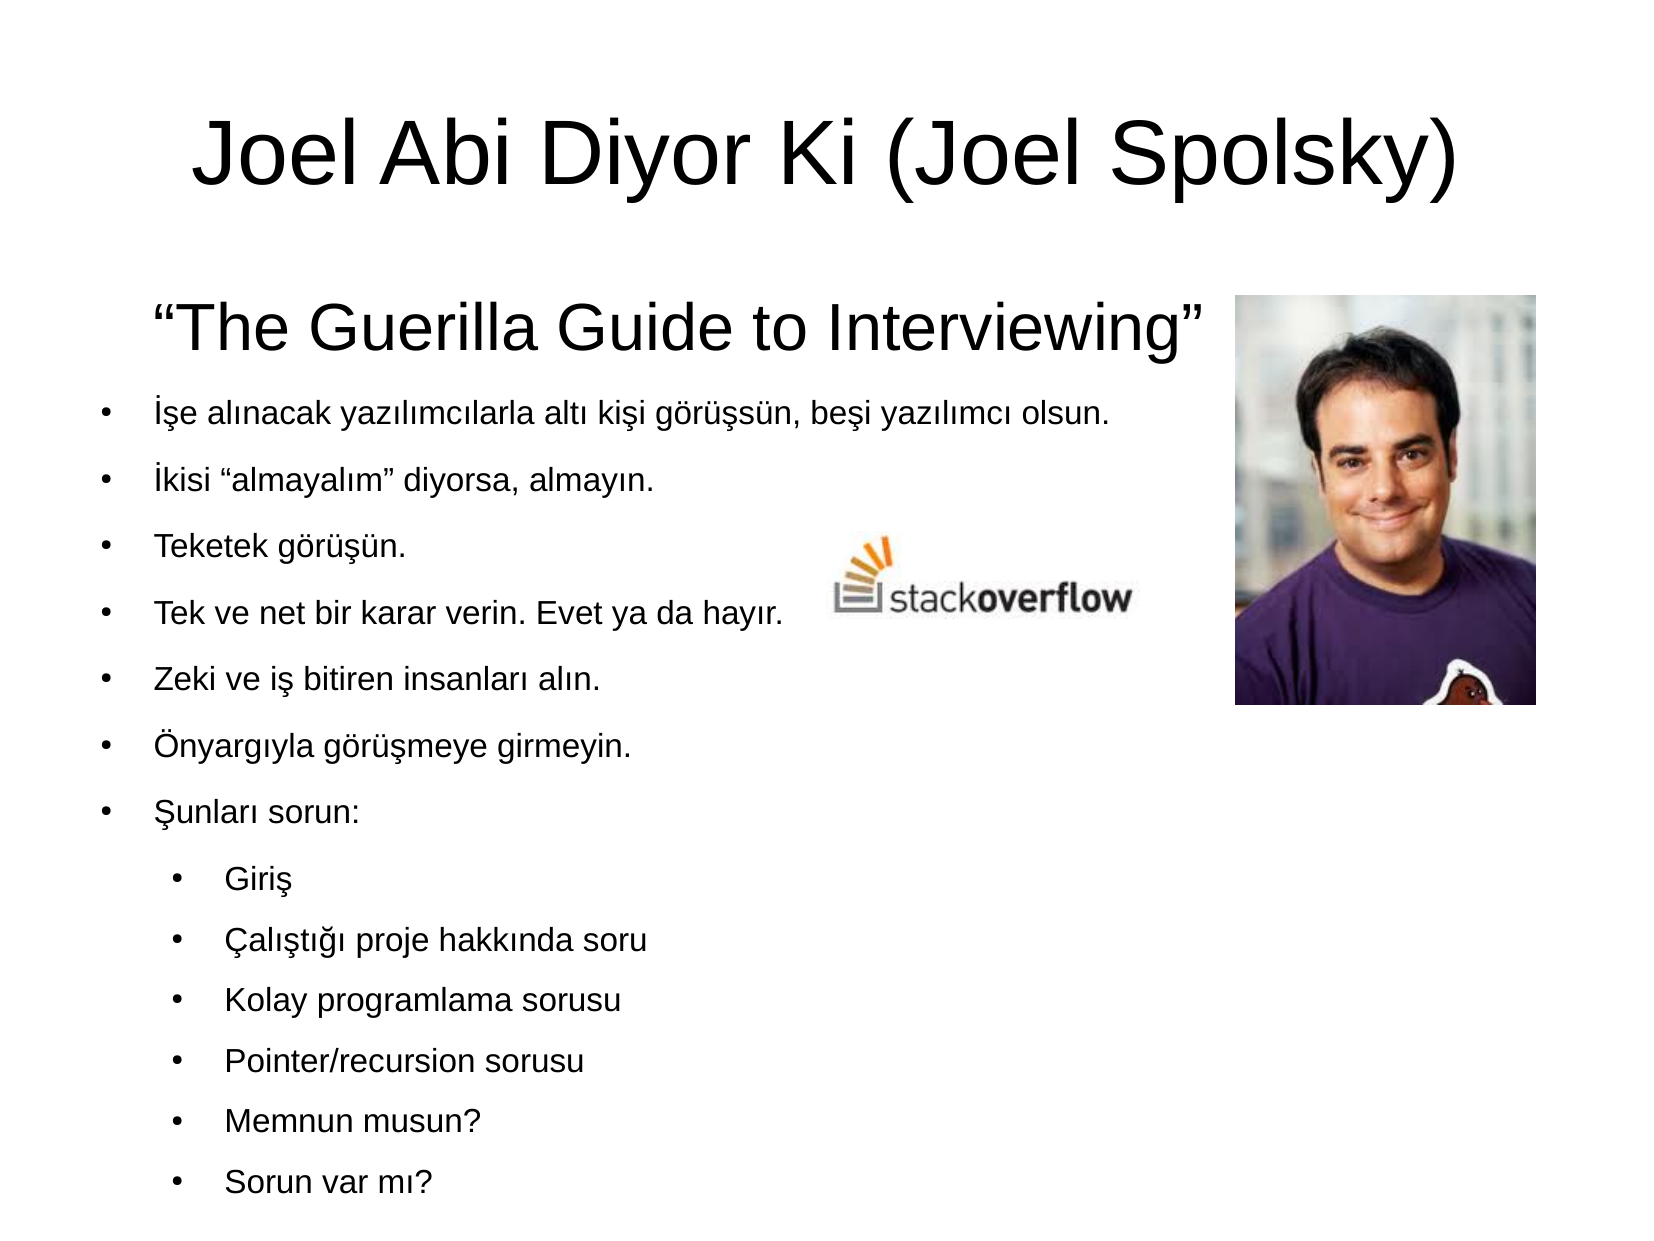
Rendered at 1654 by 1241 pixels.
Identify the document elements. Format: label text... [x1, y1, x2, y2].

picture [1235, 295, 1536, 705]
picture [826, 531, 1140, 619]
title Joel Abi Diyor Ki (Joel Spolsky) [82, 49, 1571, 257]
list “The Guerilla Guide to Interviewing” İşe alınacak yazılımcılarla altı kişi görüşsün, beşi yazılımcı olsun. İkisi “almayalım” diyorsa, almayın. Teketek görüşün. Tek ve net bir karar verin. Evet ya da hayır. Zeki ve iş bitiren insanları alın. Önyargıyla görüşmeye girmeyin. Şunları sorun: Giriş Çalıştığı proje hakkında soru Kolay programlama sorusu Pointer/recursion sorusu Memnun musun? Sorun var mı? [82, 290, 1571, 1204]
